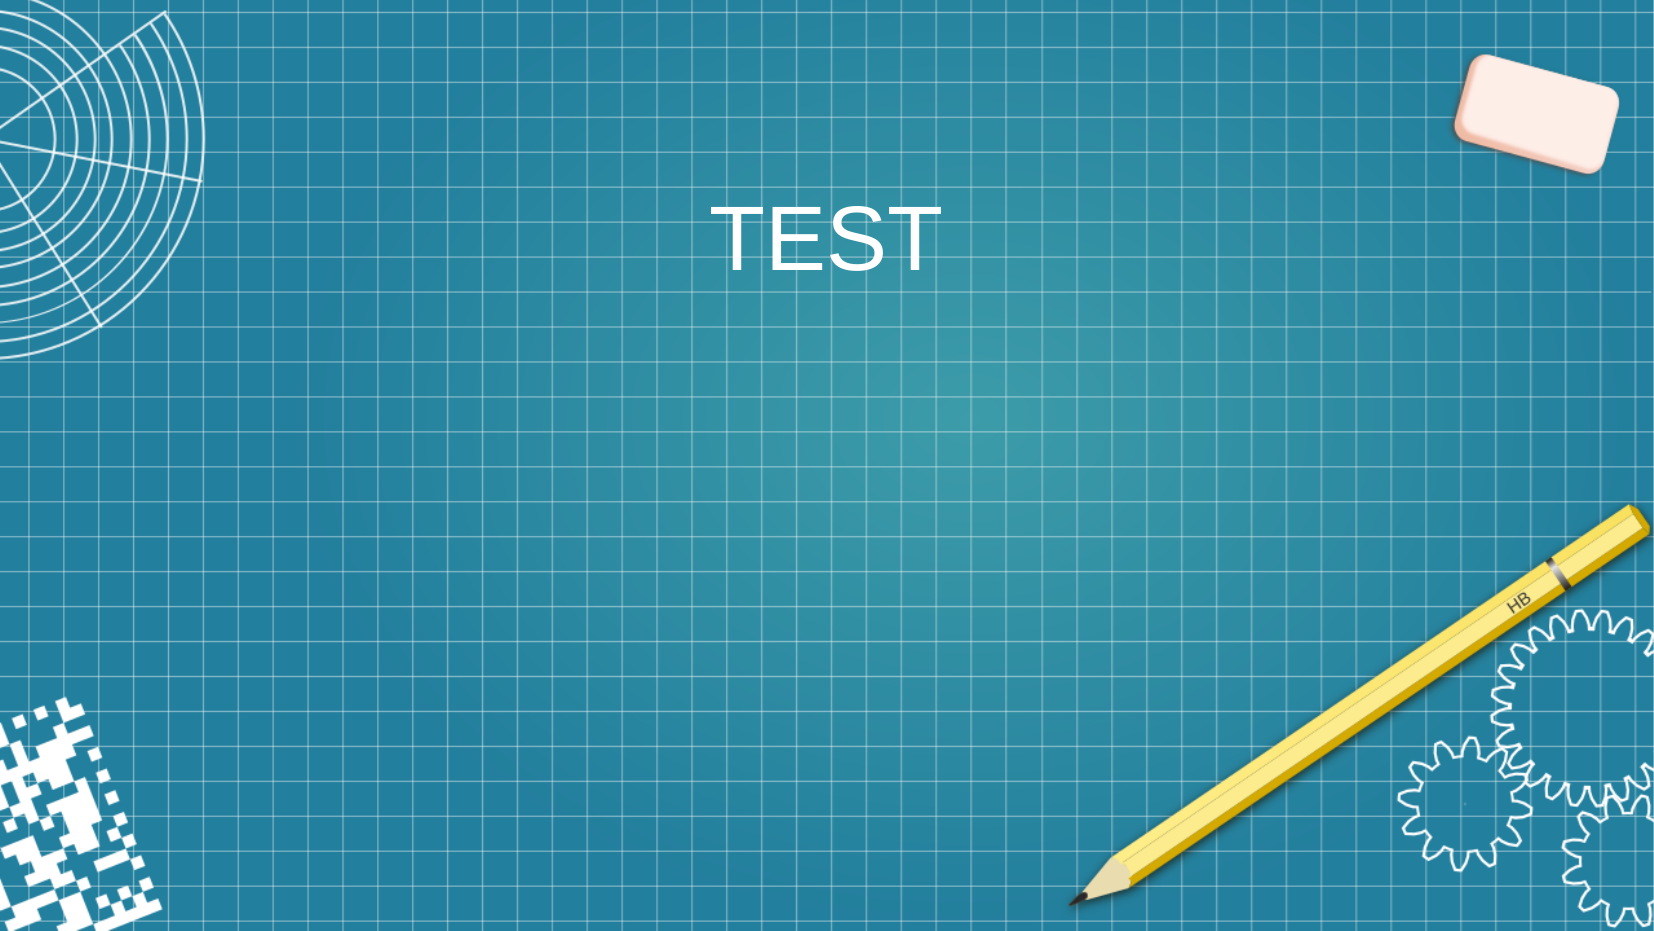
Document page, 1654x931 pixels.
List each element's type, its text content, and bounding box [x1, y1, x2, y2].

picture [0, 0, 1654, 931]
title TEST [82, 132, 1571, 346]
